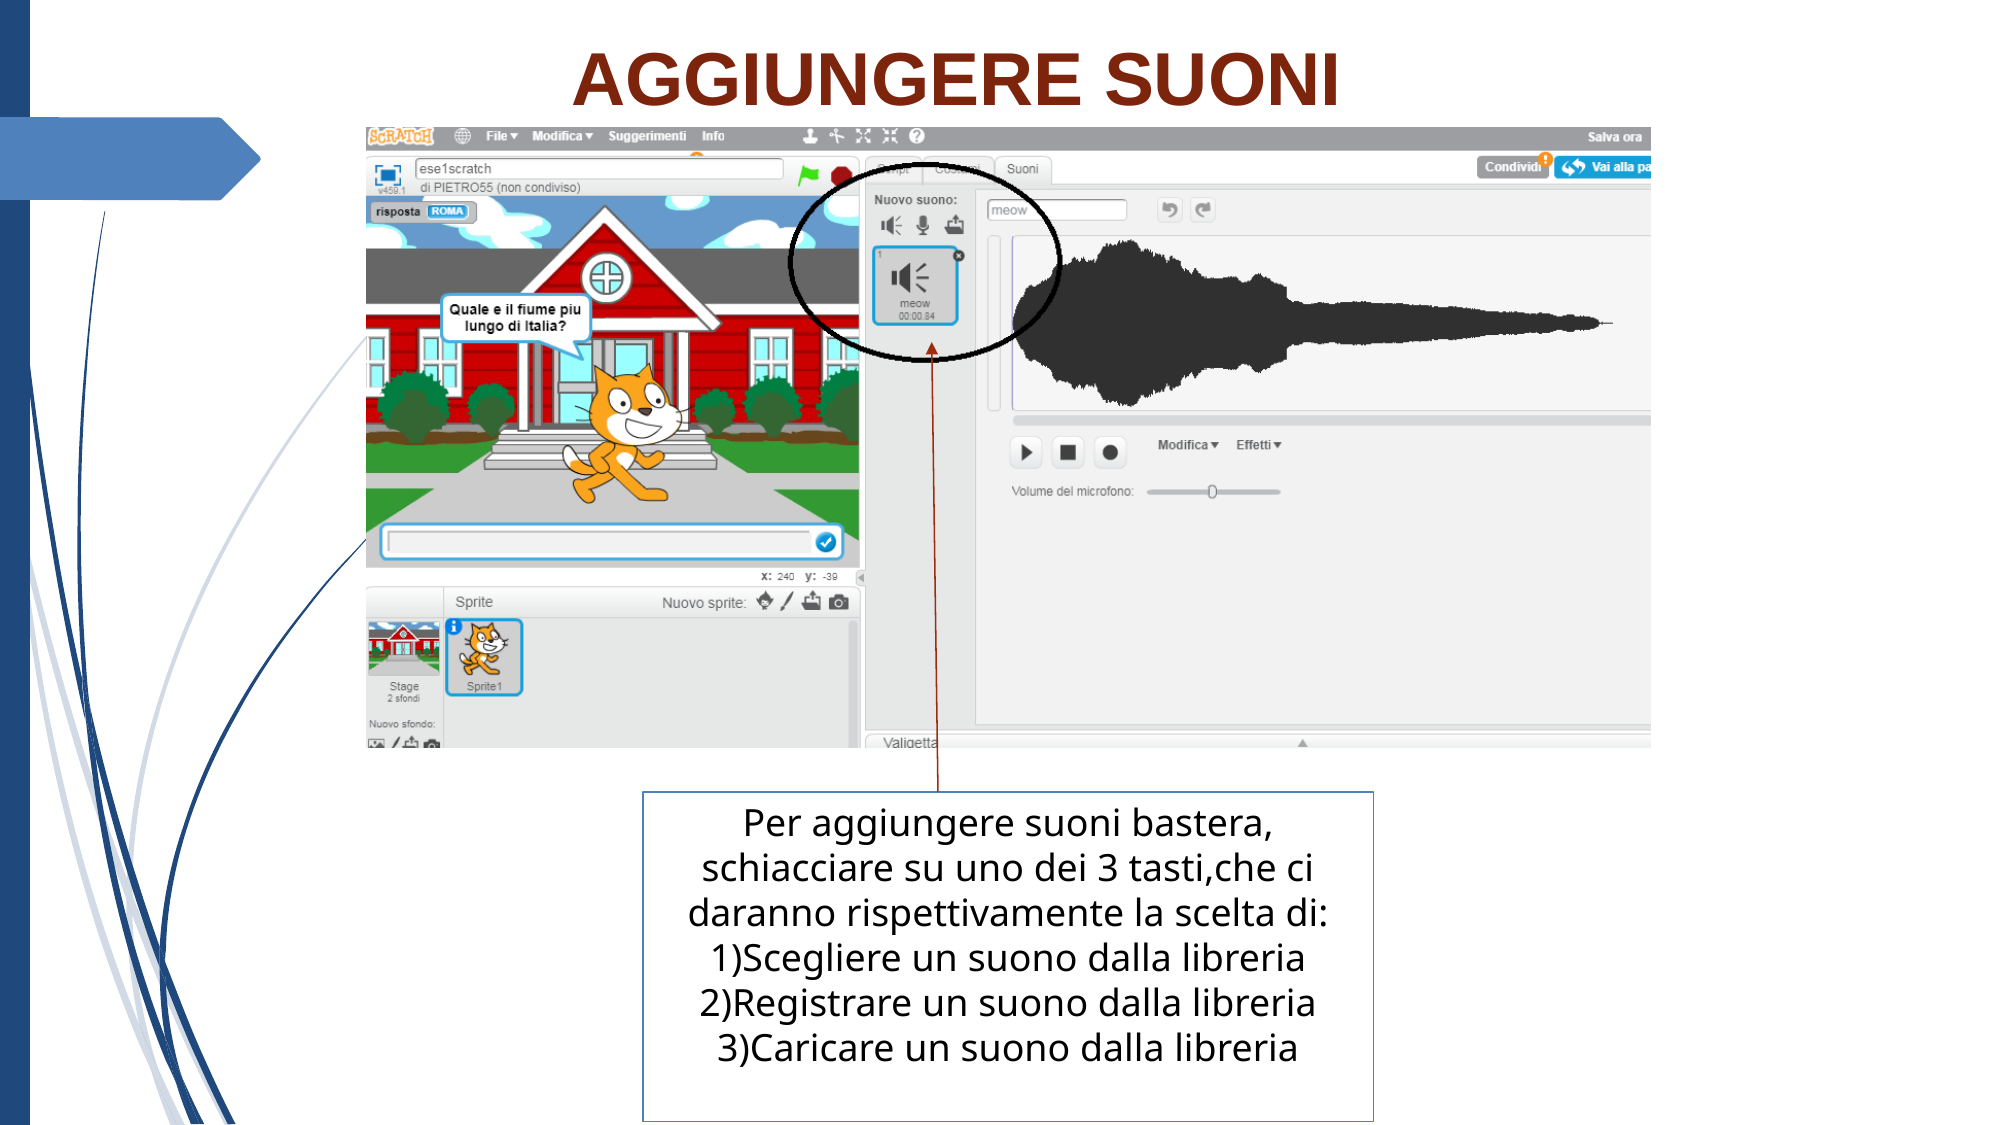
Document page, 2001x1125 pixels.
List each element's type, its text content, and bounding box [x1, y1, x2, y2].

text_box AGGIUNGERE SUONI [556, 22, 2000, 233]
text_box Per aggiungere suoni bastera, schiacciare su uno dei 3 tasti,che ci daranno rispettivamente la scelta di: 1)Scegliere un suono dalla libreria 2)Registrare un suono dalla libreria 3)Caricare un suono dalla libreria [642, 791, 1374, 1122]
picture [366, 127, 1651, 748]
